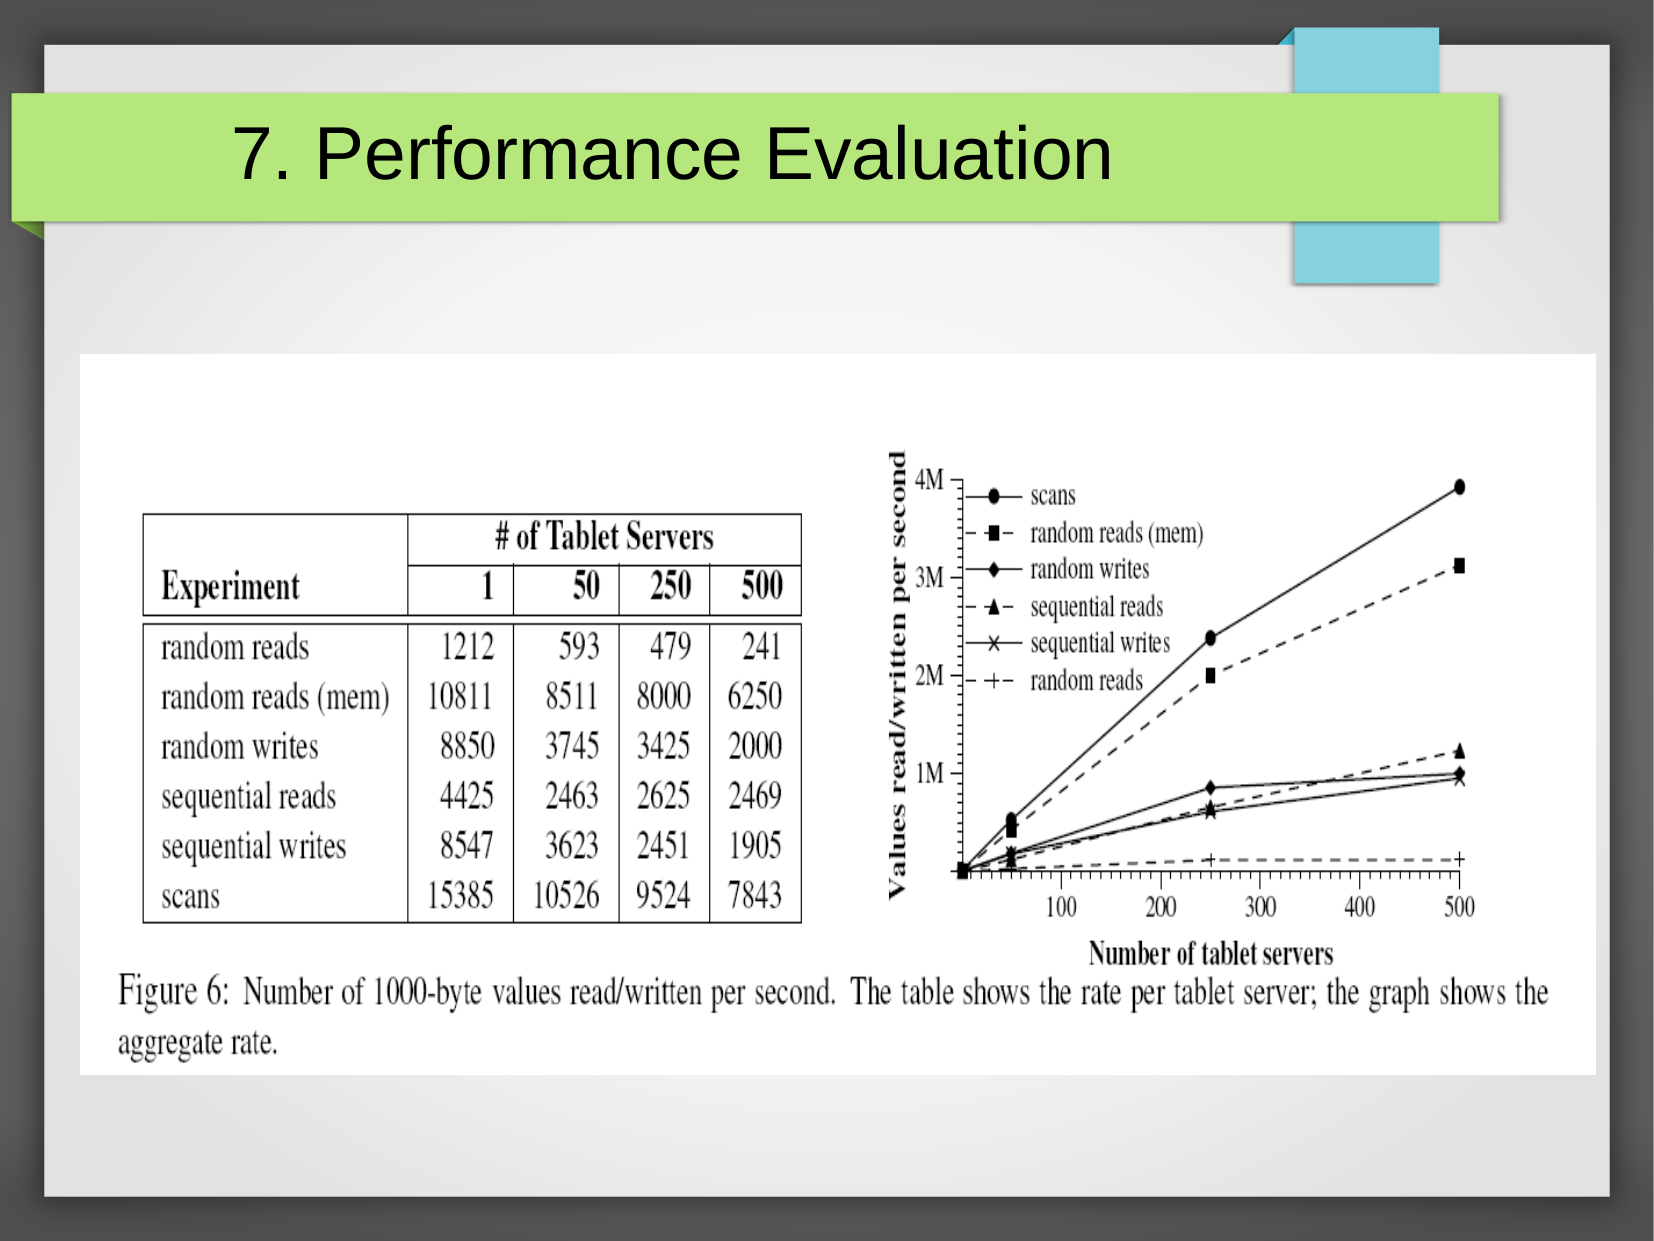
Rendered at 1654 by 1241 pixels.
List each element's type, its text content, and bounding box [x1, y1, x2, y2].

title 7. Performance Evaluation [82, 94, 1264, 213]
picture [0, 0, 1654, 1241]
